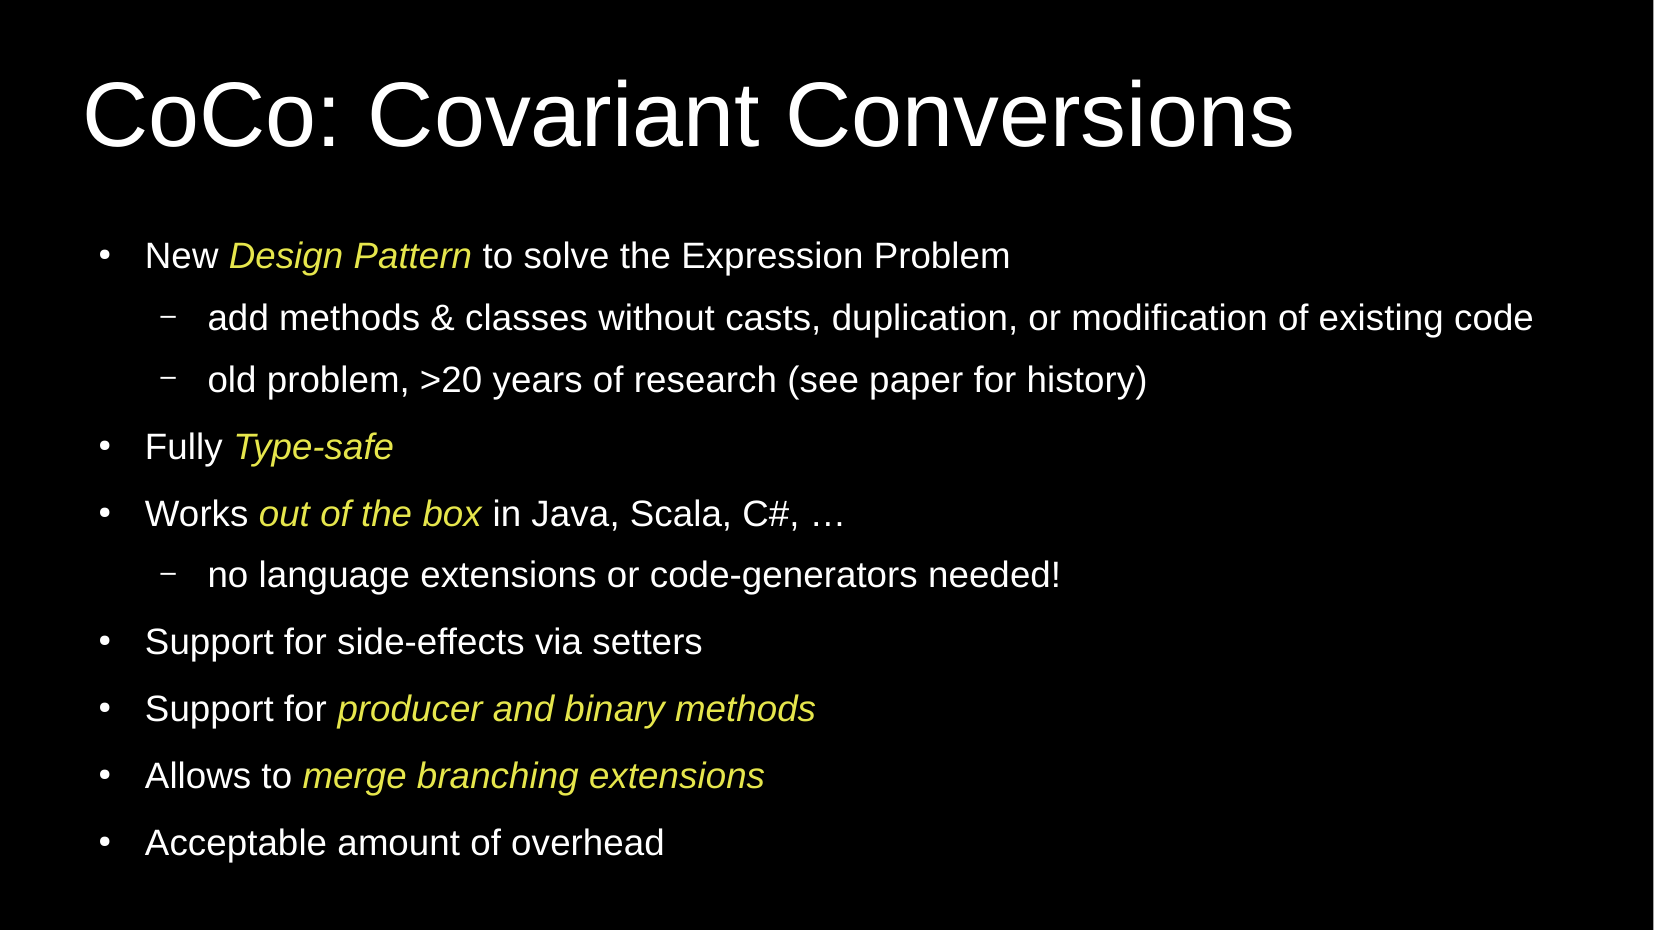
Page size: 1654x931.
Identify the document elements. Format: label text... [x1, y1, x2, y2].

list New Design Pattern to solve the Expression Problem add methods & classes without casts, duplication, or modification of existing code old problem, >20 years of research (see paper for history) Fully Type-safe Works out of the box in Java, Scala, C#, … no language extensions or code-generators needed! Support for side-effects via setters Support for producer and binary methods Allows to merge branching extensions Acceptable amount of overhead [82, 235, 1621, 873]
title CoCo: Covariant Conversions [82, 37, 1571, 193]
